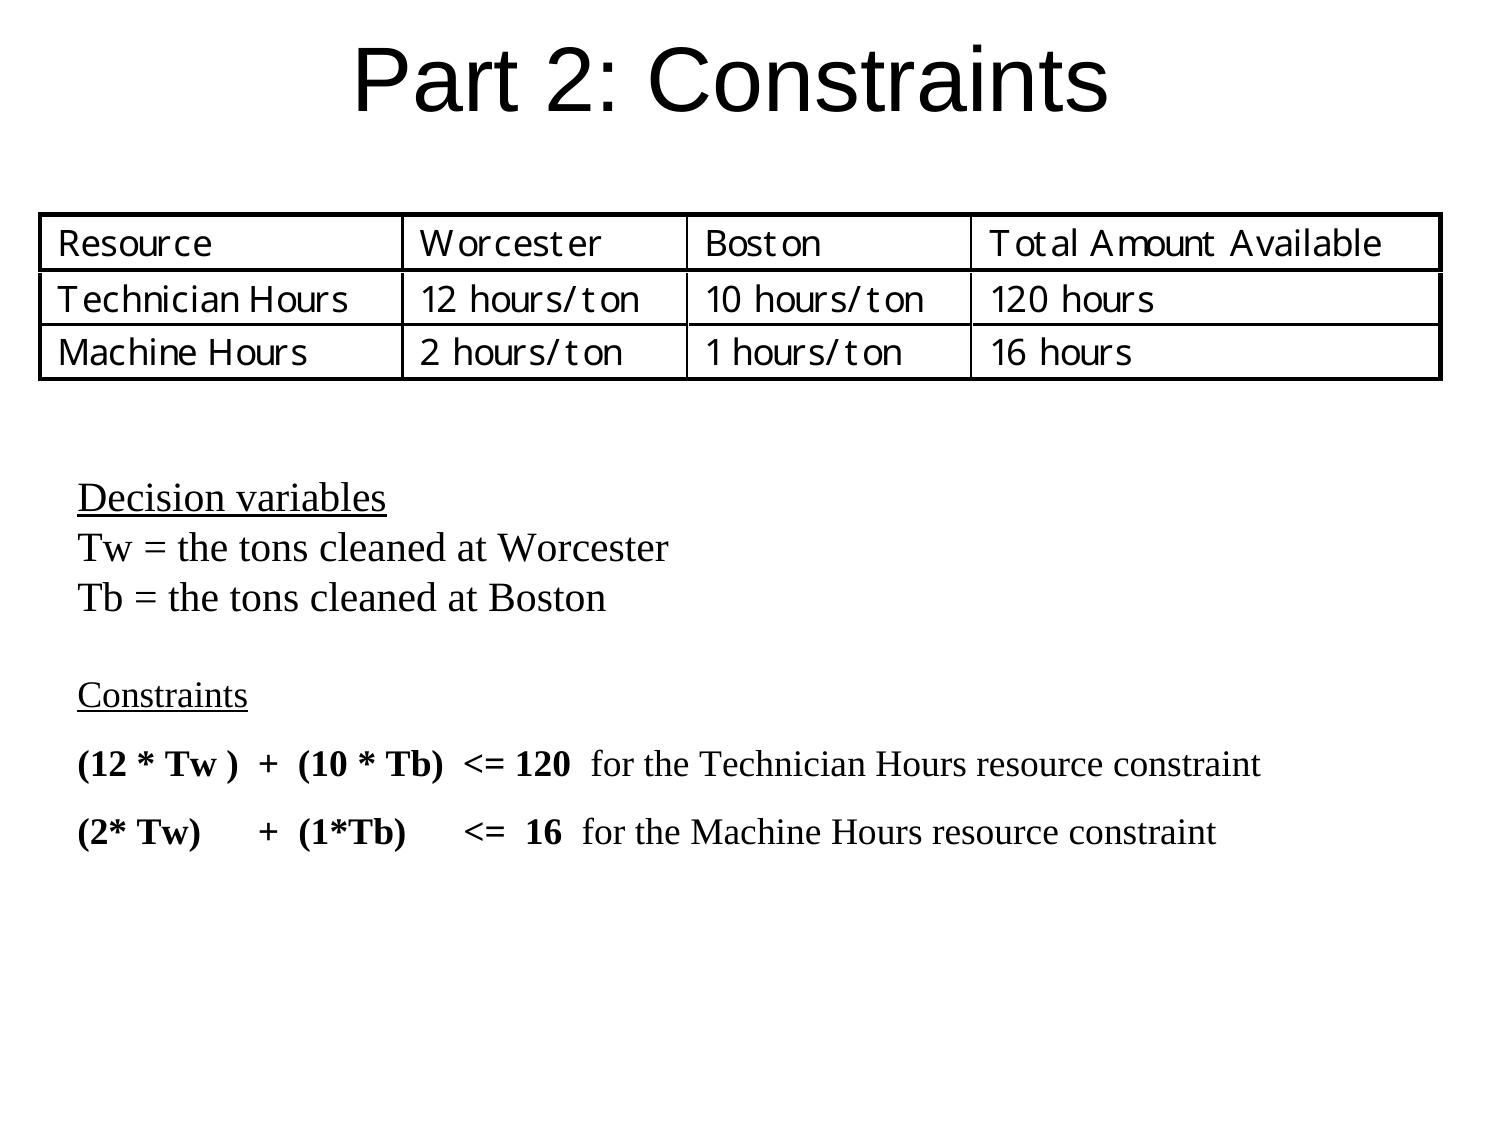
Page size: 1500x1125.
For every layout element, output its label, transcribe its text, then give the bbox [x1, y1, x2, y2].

text_box Part 2: Constraints [87, 12, 1375, 138]
picture [37, 212, 1450, 426]
text_box Decision variables Tw = the tons cleaned at Worcester Tb = the tons cleaned at Boston [62, 462, 1263, 628]
text_box Constraints (12 * Tw ) + (10 * Tb) <= 120 for the Technician Hours resource constraint (2* Tw) + (1*Tb) <= 16 for the Machine Hours resource constraint [62, 662, 1500, 860]
